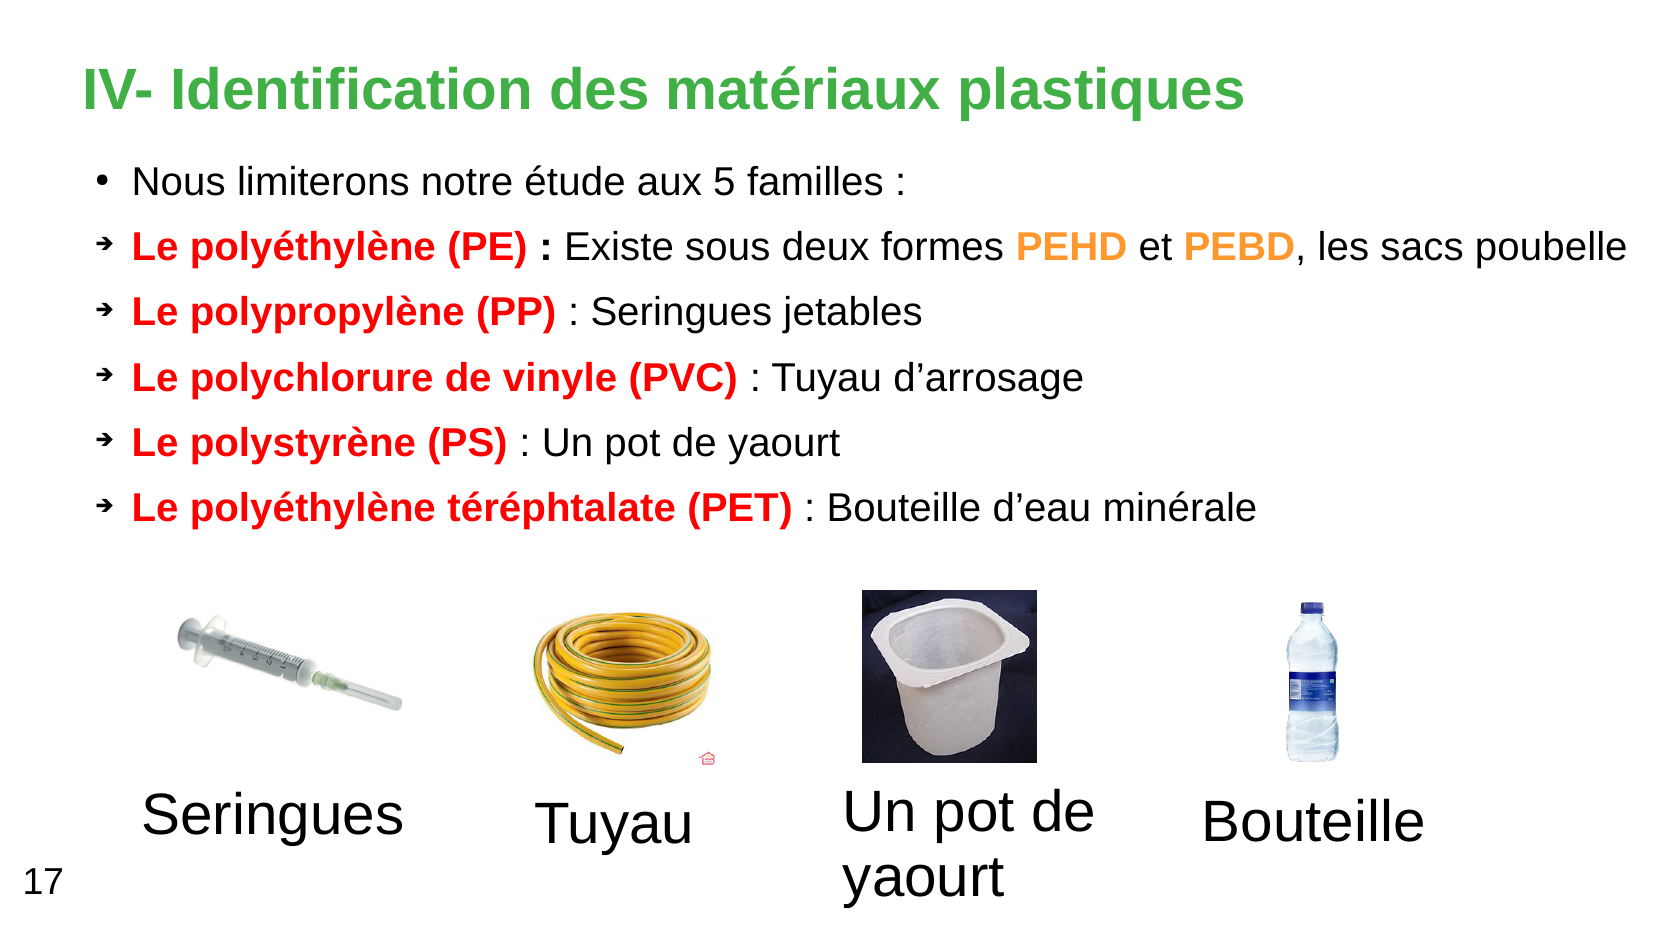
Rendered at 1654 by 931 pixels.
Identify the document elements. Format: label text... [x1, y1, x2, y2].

text_box <number> [7, 853, 637, 924]
text_box Bouteille [1187, 781, 1441, 862]
text_box Un pot de yaourt [828, 771, 1129, 917]
text_box Tuyau [519, 783, 747, 864]
picture [862, 590, 1037, 763]
picture [529, 583, 715, 767]
picture [1212, 579, 1415, 781]
title IV- Identification des matériaux plastiques [82, 34, 1571, 144]
list Nous limiterons notre étude aux 5 familles : Le polyéthylène (PE) : Existe sous deux formes PEHD et PEBD, les sacs poubelle Le polypropylène (PP) : Seringues jetables Le polychlorure de vinyle (PVC) : Tuyau d’arrosage Le polystyrène (PS) : Un pot de yaourt Le polyéthylène téréphtalate (PET) : Bouteille d’eau minérale [82, 158, 1632, 567]
text_box Seringues [126, 774, 420, 853]
picture [172, 546, 406, 774]
